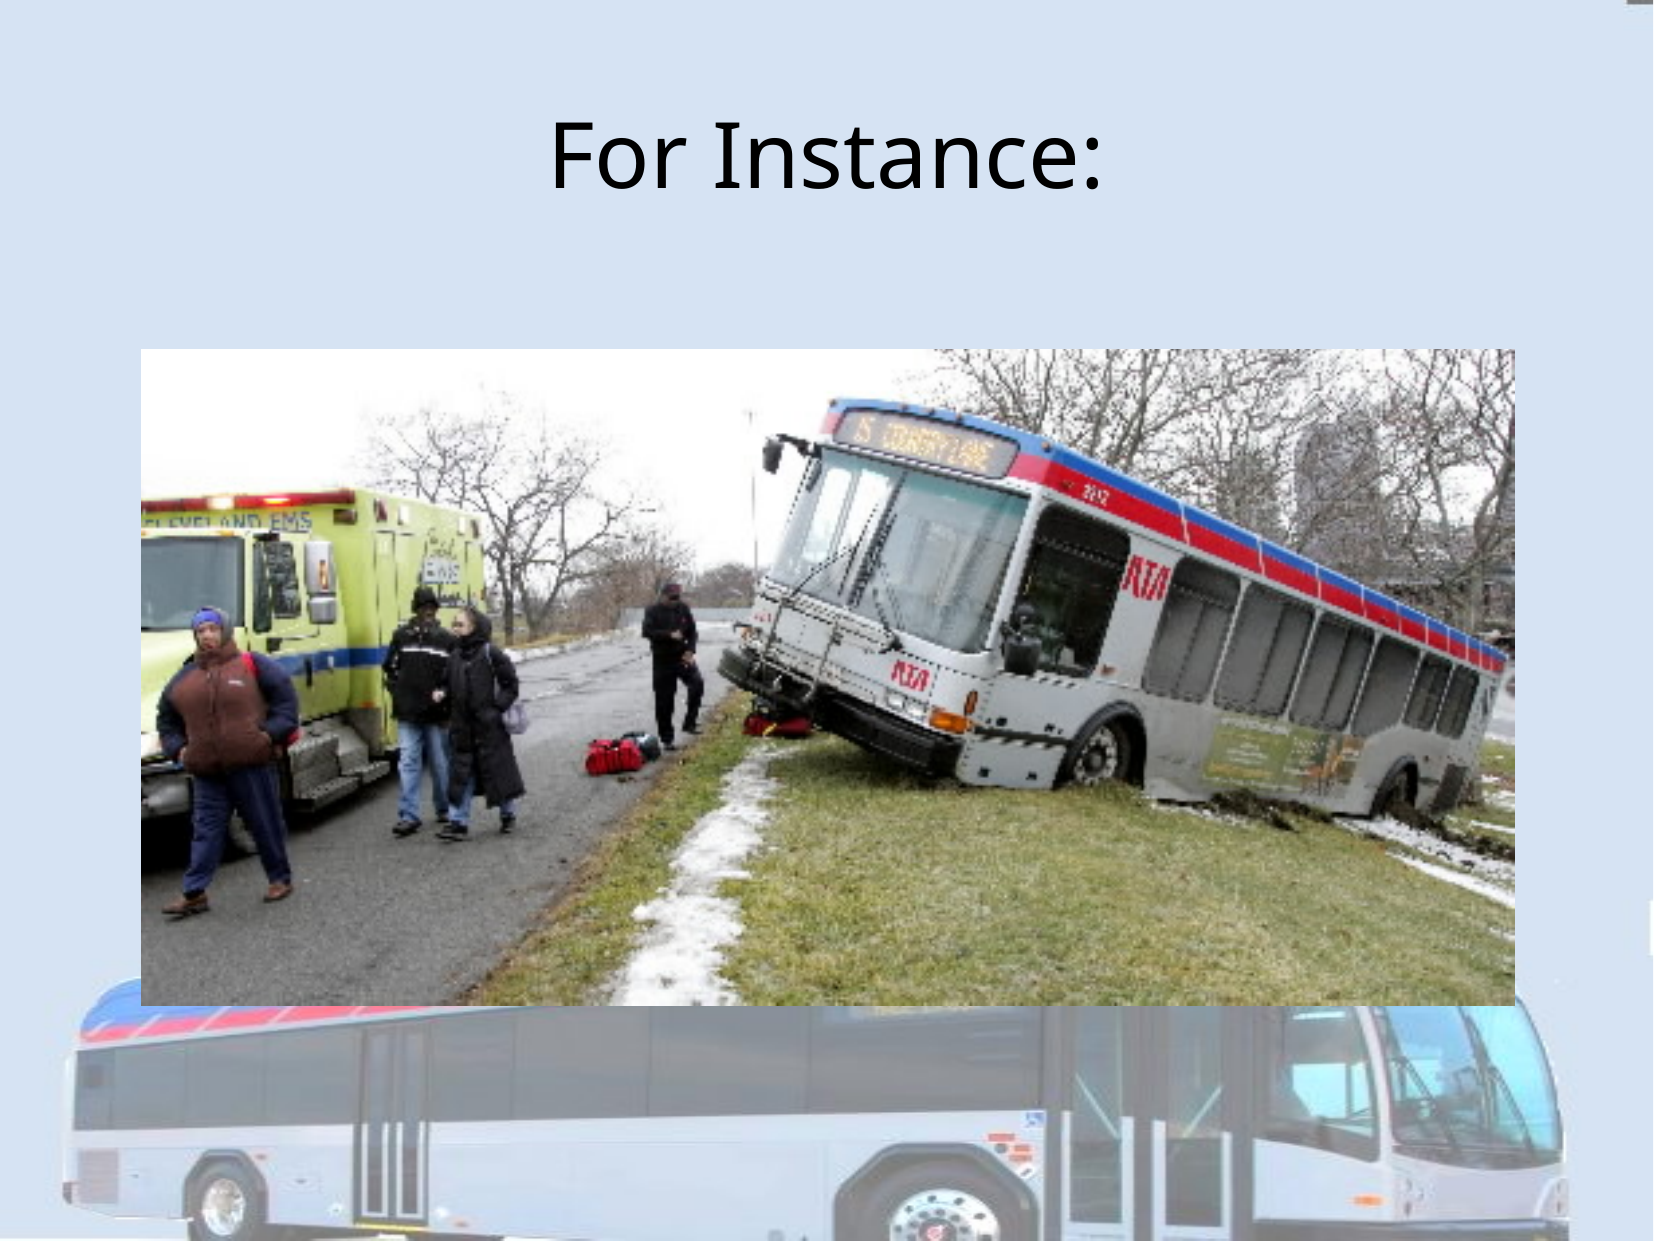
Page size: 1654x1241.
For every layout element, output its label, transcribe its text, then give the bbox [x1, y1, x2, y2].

picture [0, 0, 1654, 1241]
title For Instance: [82, 49, 1571, 257]
